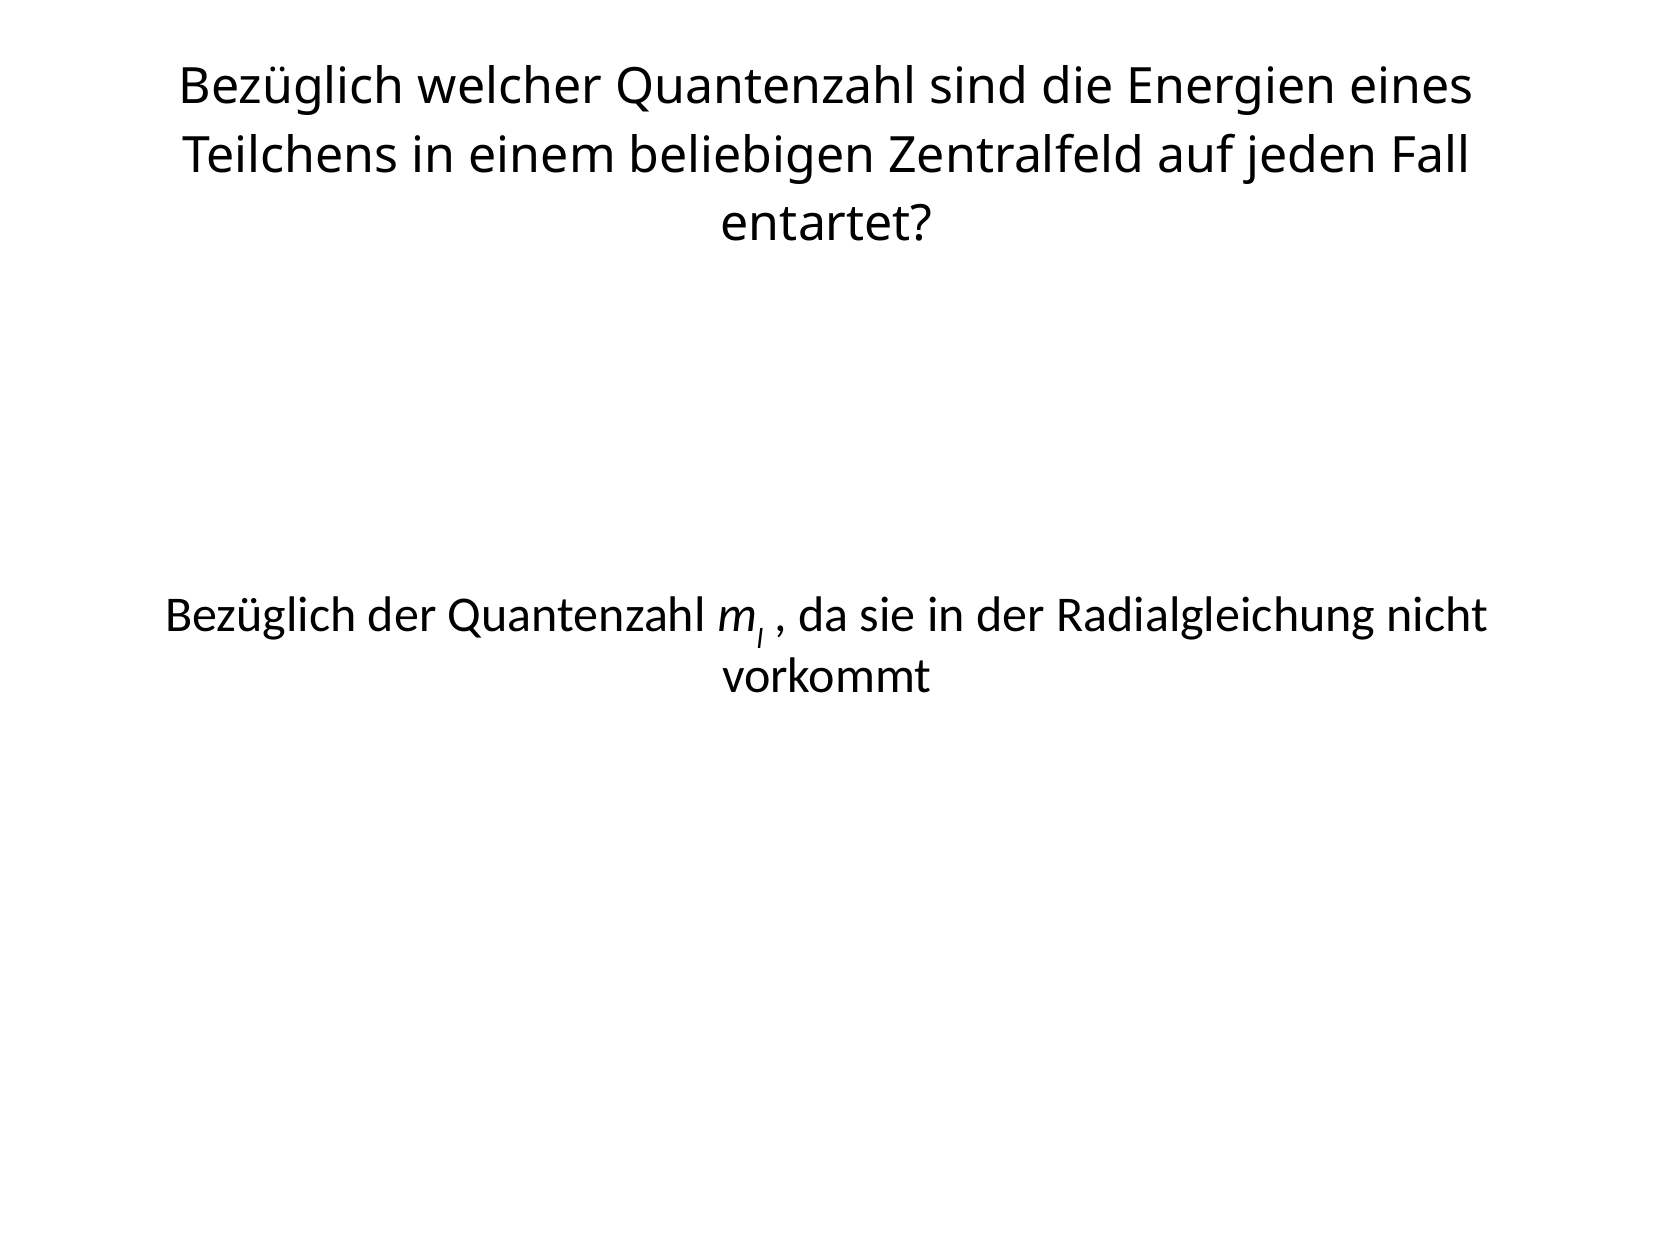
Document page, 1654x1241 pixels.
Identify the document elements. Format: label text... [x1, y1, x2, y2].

title Bezüglich welcher Quantenzahl sind die Energien eines Teilchens in einem beliebigen Zentralfeld auf jeden Fall entartet? [82, 49, 1571, 257]
subtitle Bezüglich der Quantenzahl ml , da sie in der Radialgleichung nicht vorkommt [82, 290, 1571, 1010]
